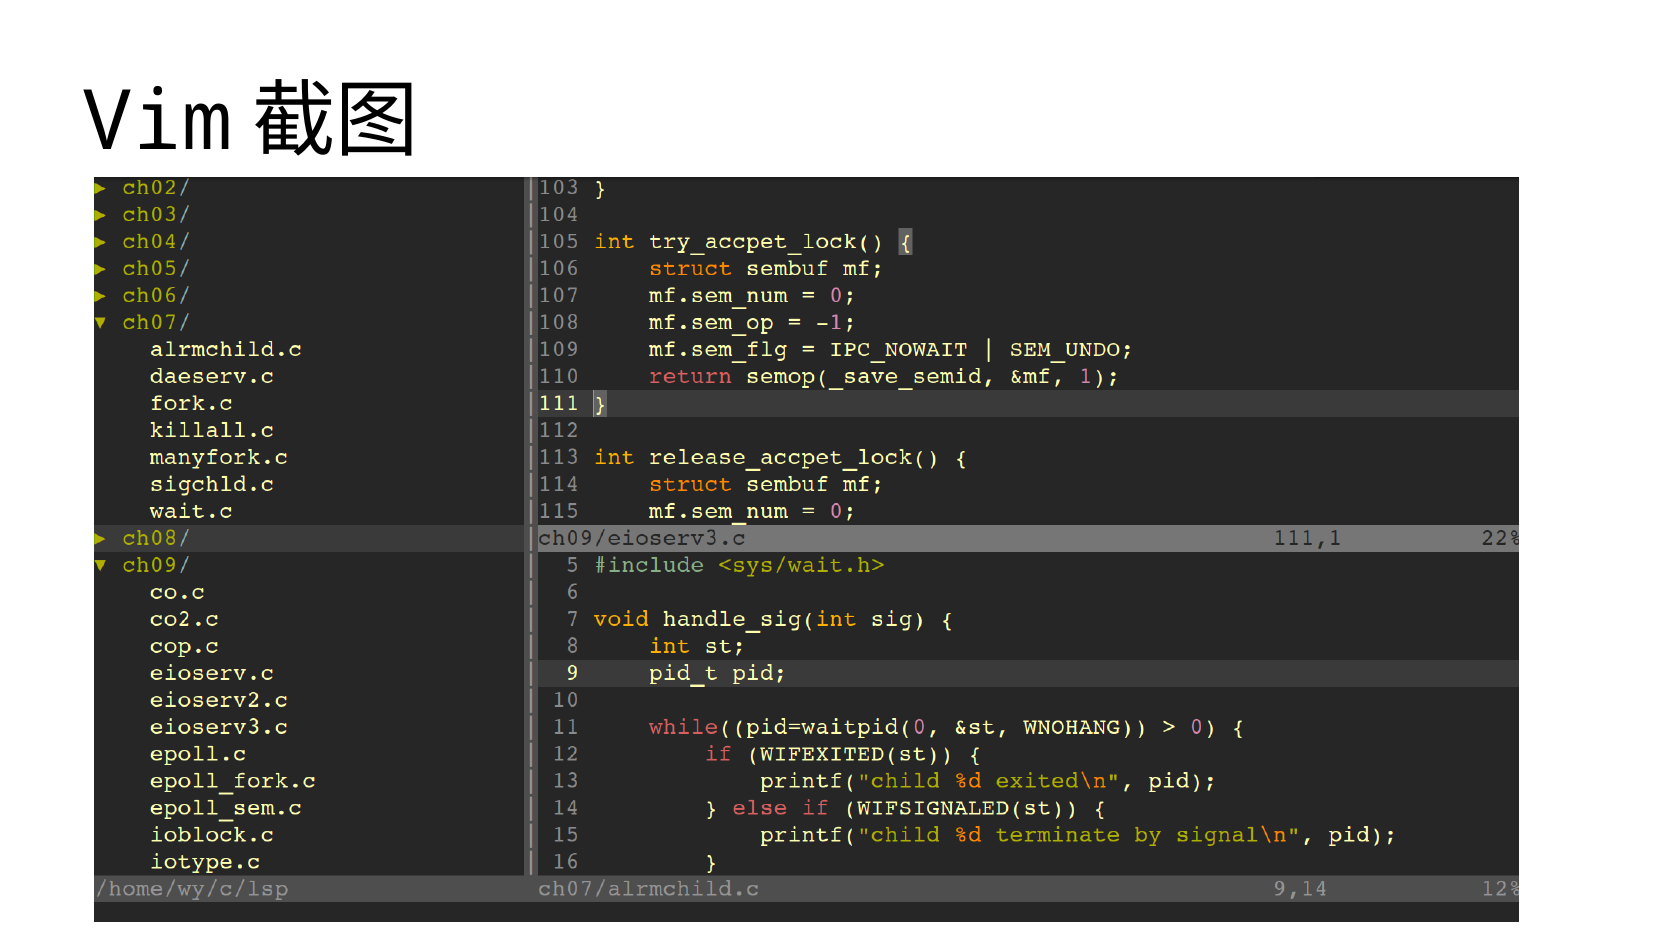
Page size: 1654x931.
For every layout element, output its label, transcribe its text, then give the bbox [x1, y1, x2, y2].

title Vim截图 [82, 37, 1571, 189]
picture [94, 177, 1519, 922]
